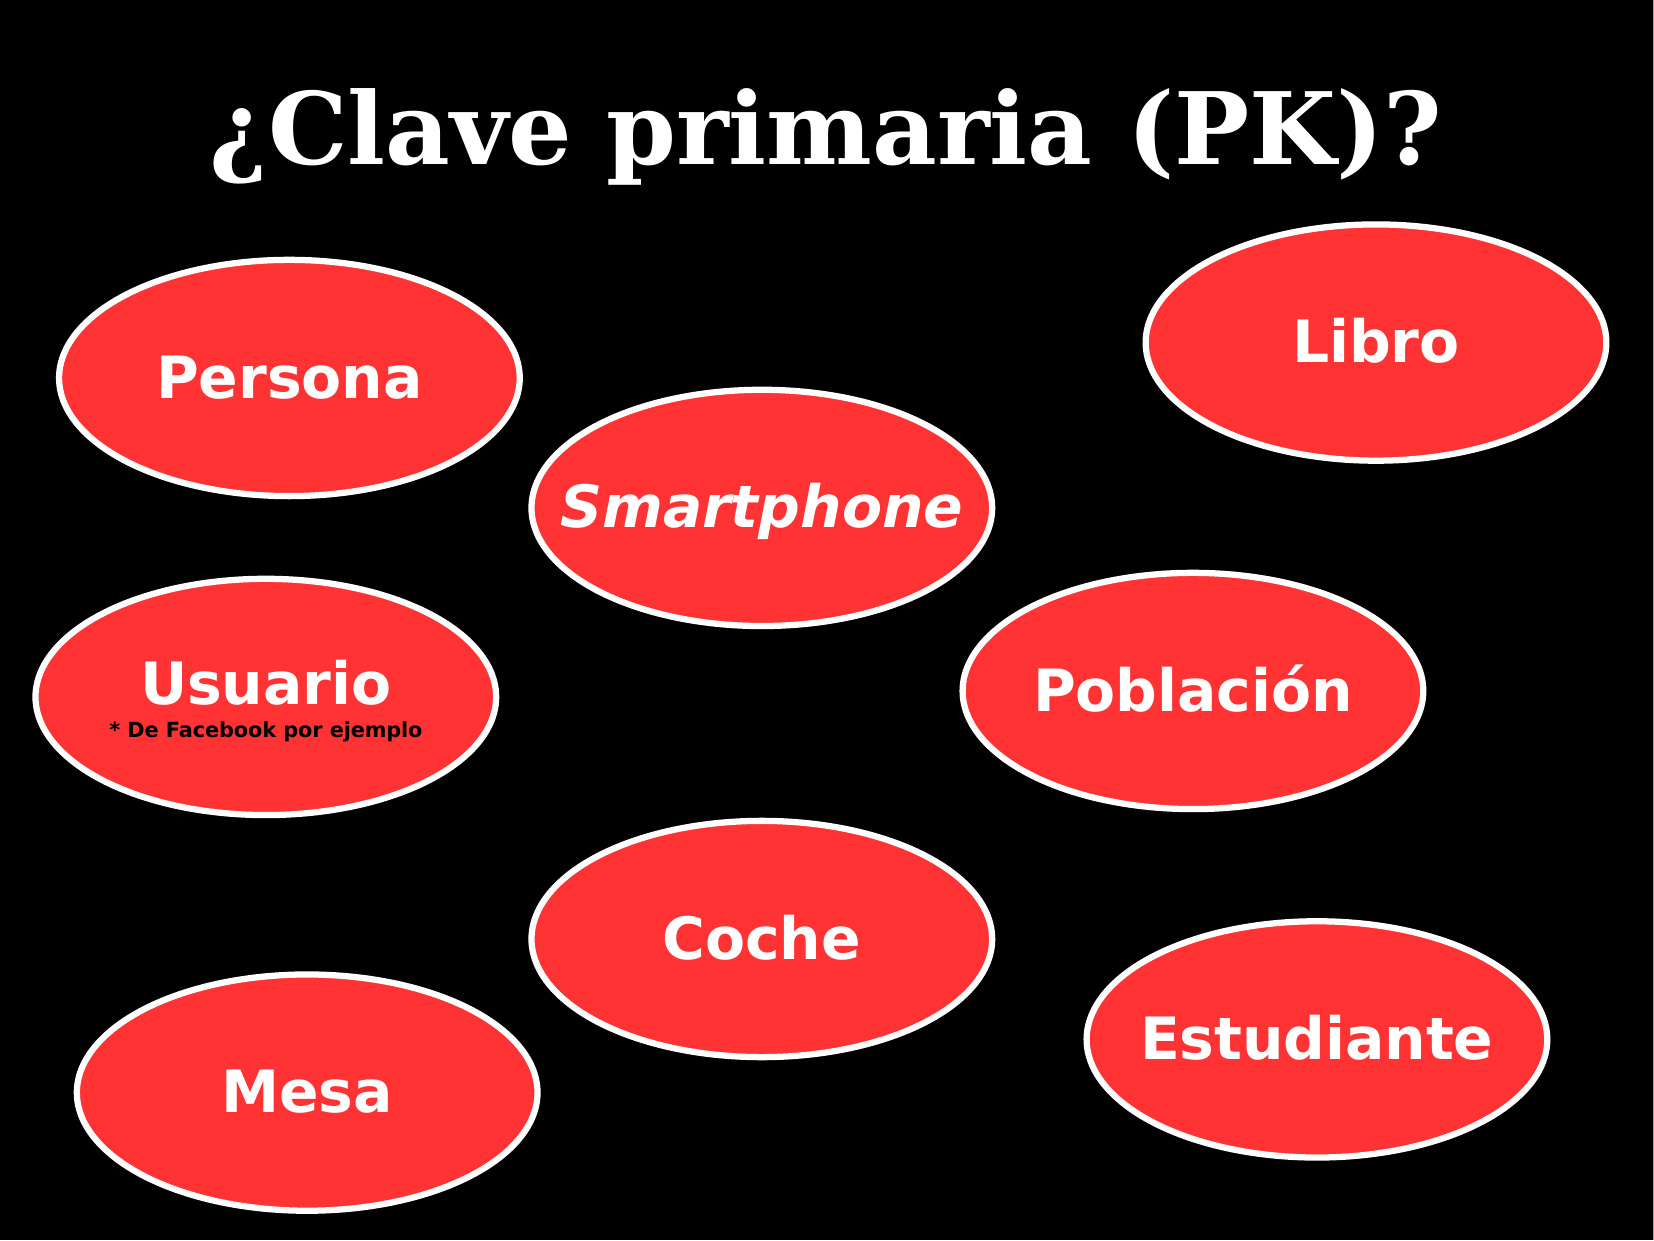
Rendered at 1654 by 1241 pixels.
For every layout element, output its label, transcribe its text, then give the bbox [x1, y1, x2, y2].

text_box ¿Clave primaria (PK)? [23, 11, 1630, 247]
text_box Persona [59, 259, 520, 497]
text_box Mesa [76, 974, 538, 1211]
text_box Libro [1145, 224, 1607, 461]
text_box Coche [531, 820, 993, 1058]
text_box Usuario * De Facebook por ejemplo [35, 578, 497, 816]
text_box Smartphone [531, 389, 993, 627]
text_box Estudiante [1086, 921, 1548, 1158]
text_box Población [962, 572, 1424, 810]
